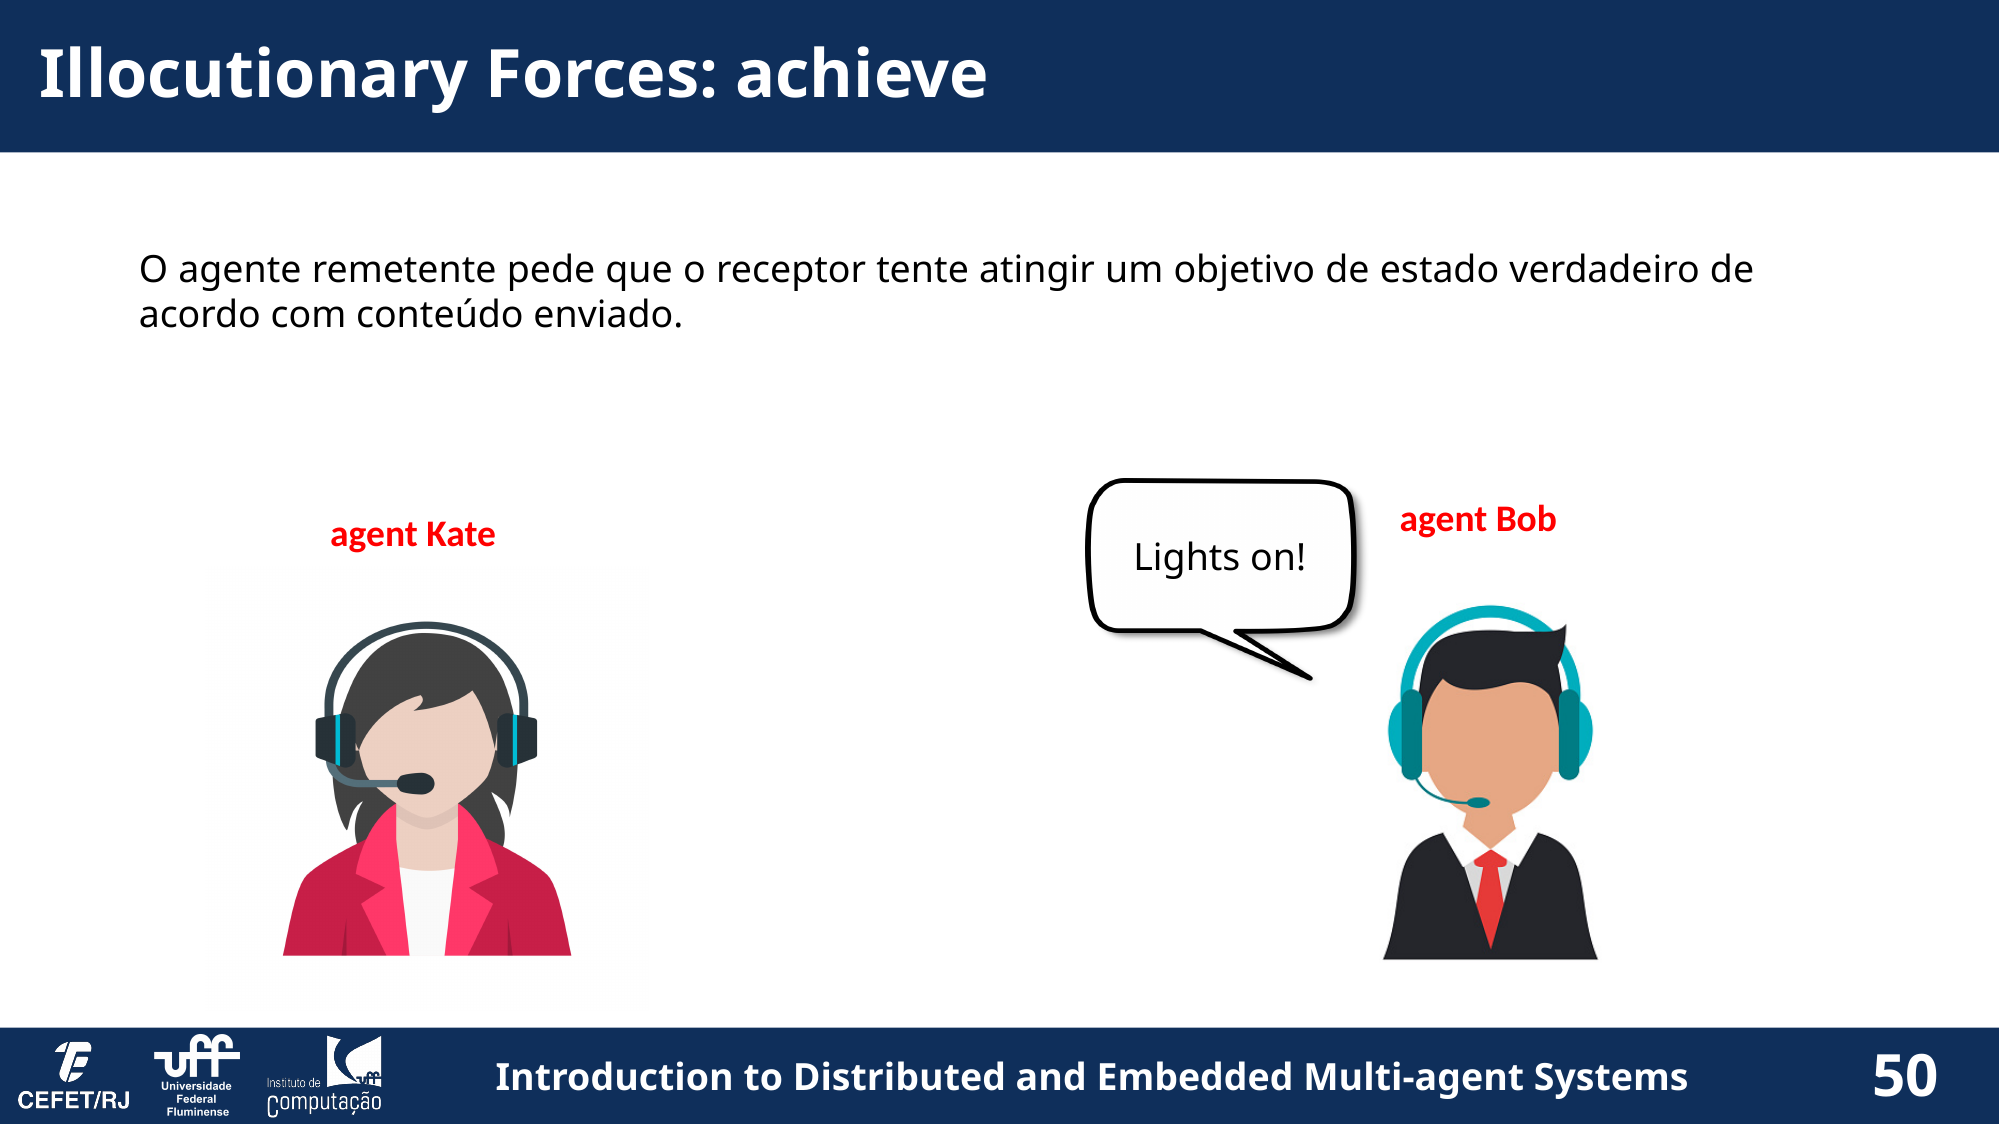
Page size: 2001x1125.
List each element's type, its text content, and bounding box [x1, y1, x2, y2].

picture [153, 1033, 241, 1121]
picture [205, 566, 649, 1011]
picture [265, 1033, 383, 1118]
text_box O agente remetente pede que o receptor tente atingir um objetivo de estado verdadeiro de acordo com conteúdo enviado. [123, 237, 1771, 343]
text_box agent Kate [295, 501, 531, 562]
text_box agent Bob [1370, 486, 1596, 547]
text_box Lights on! [1118, 525, 1441, 586]
text_box Illocutionary Forces: achieve [25, 23, 1999, 119]
picture [1085, 478, 1713, 1005]
picture [18, 1021, 129, 1125]
